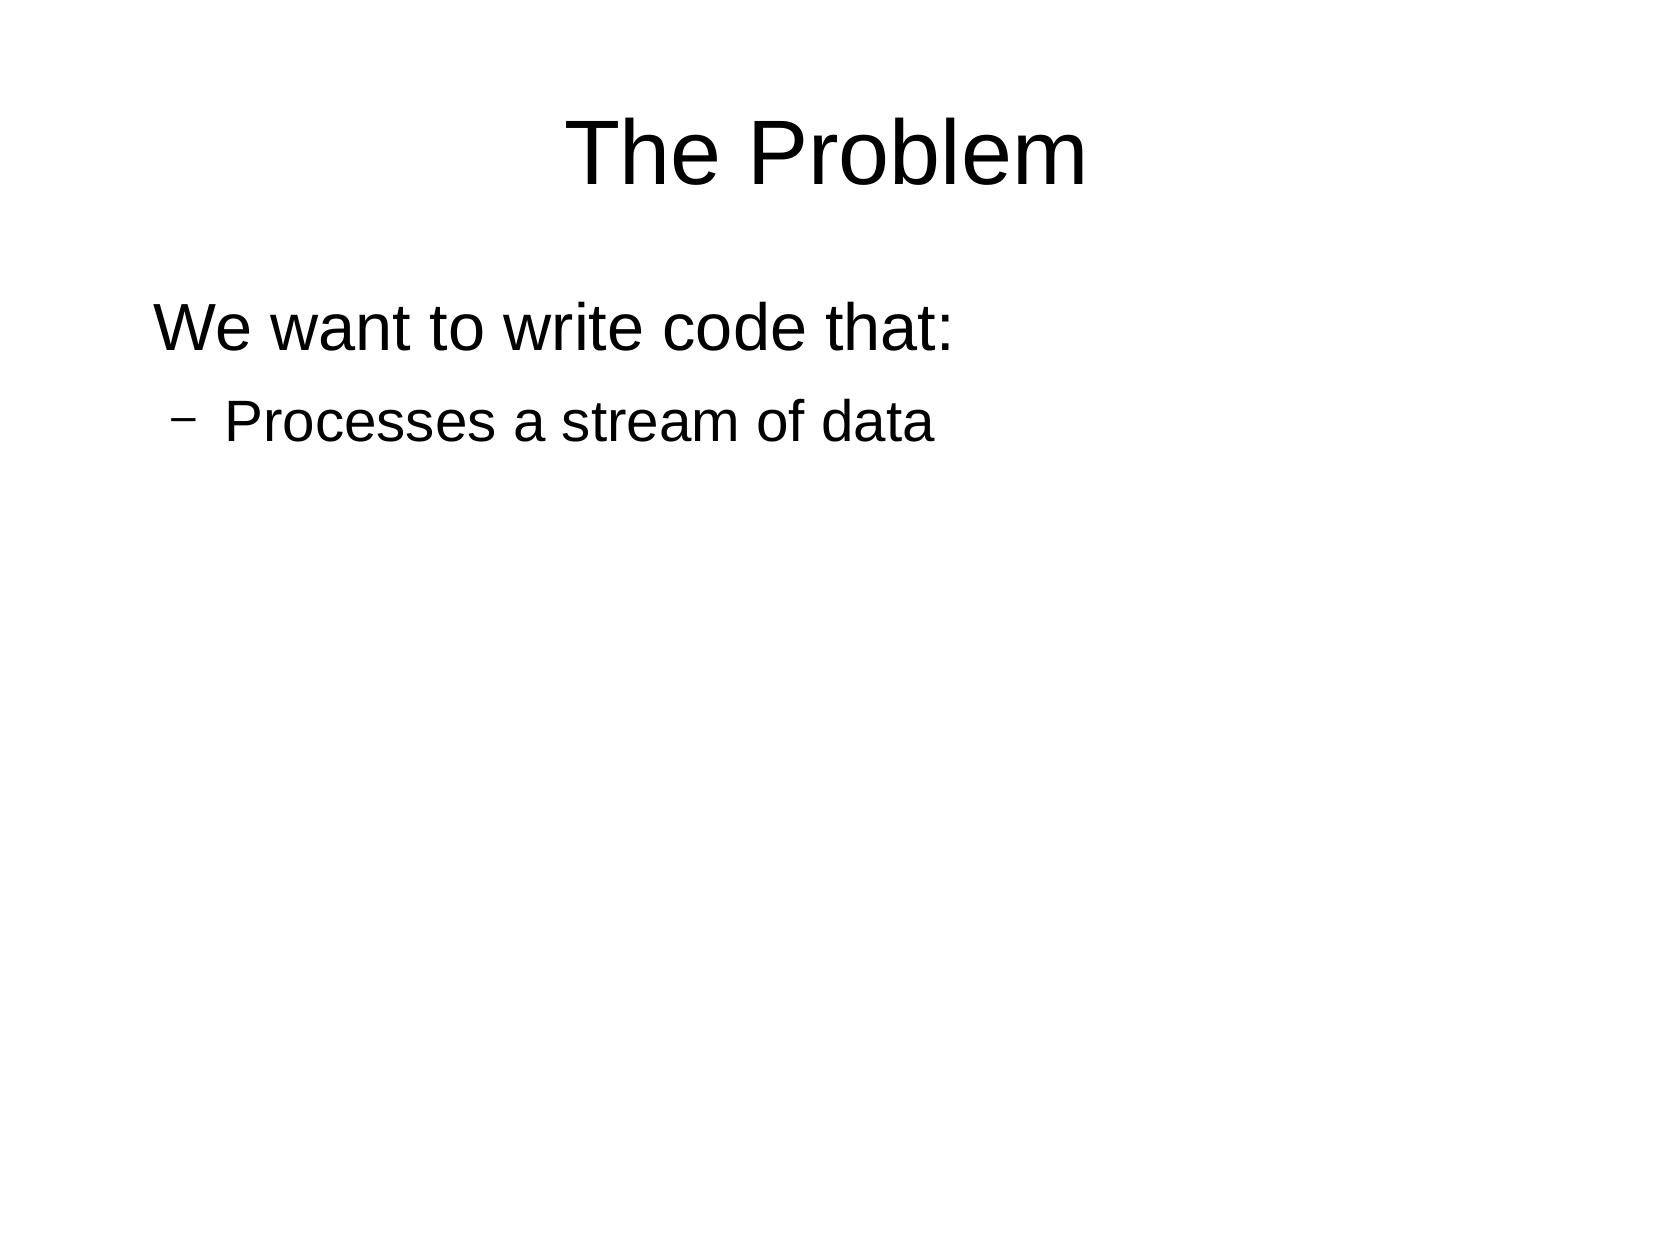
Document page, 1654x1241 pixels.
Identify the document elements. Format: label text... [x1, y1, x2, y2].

title The Problem [82, 49, 1571, 257]
list We want to write code that: Processes a stream of data [82, 290, 1571, 1010]
